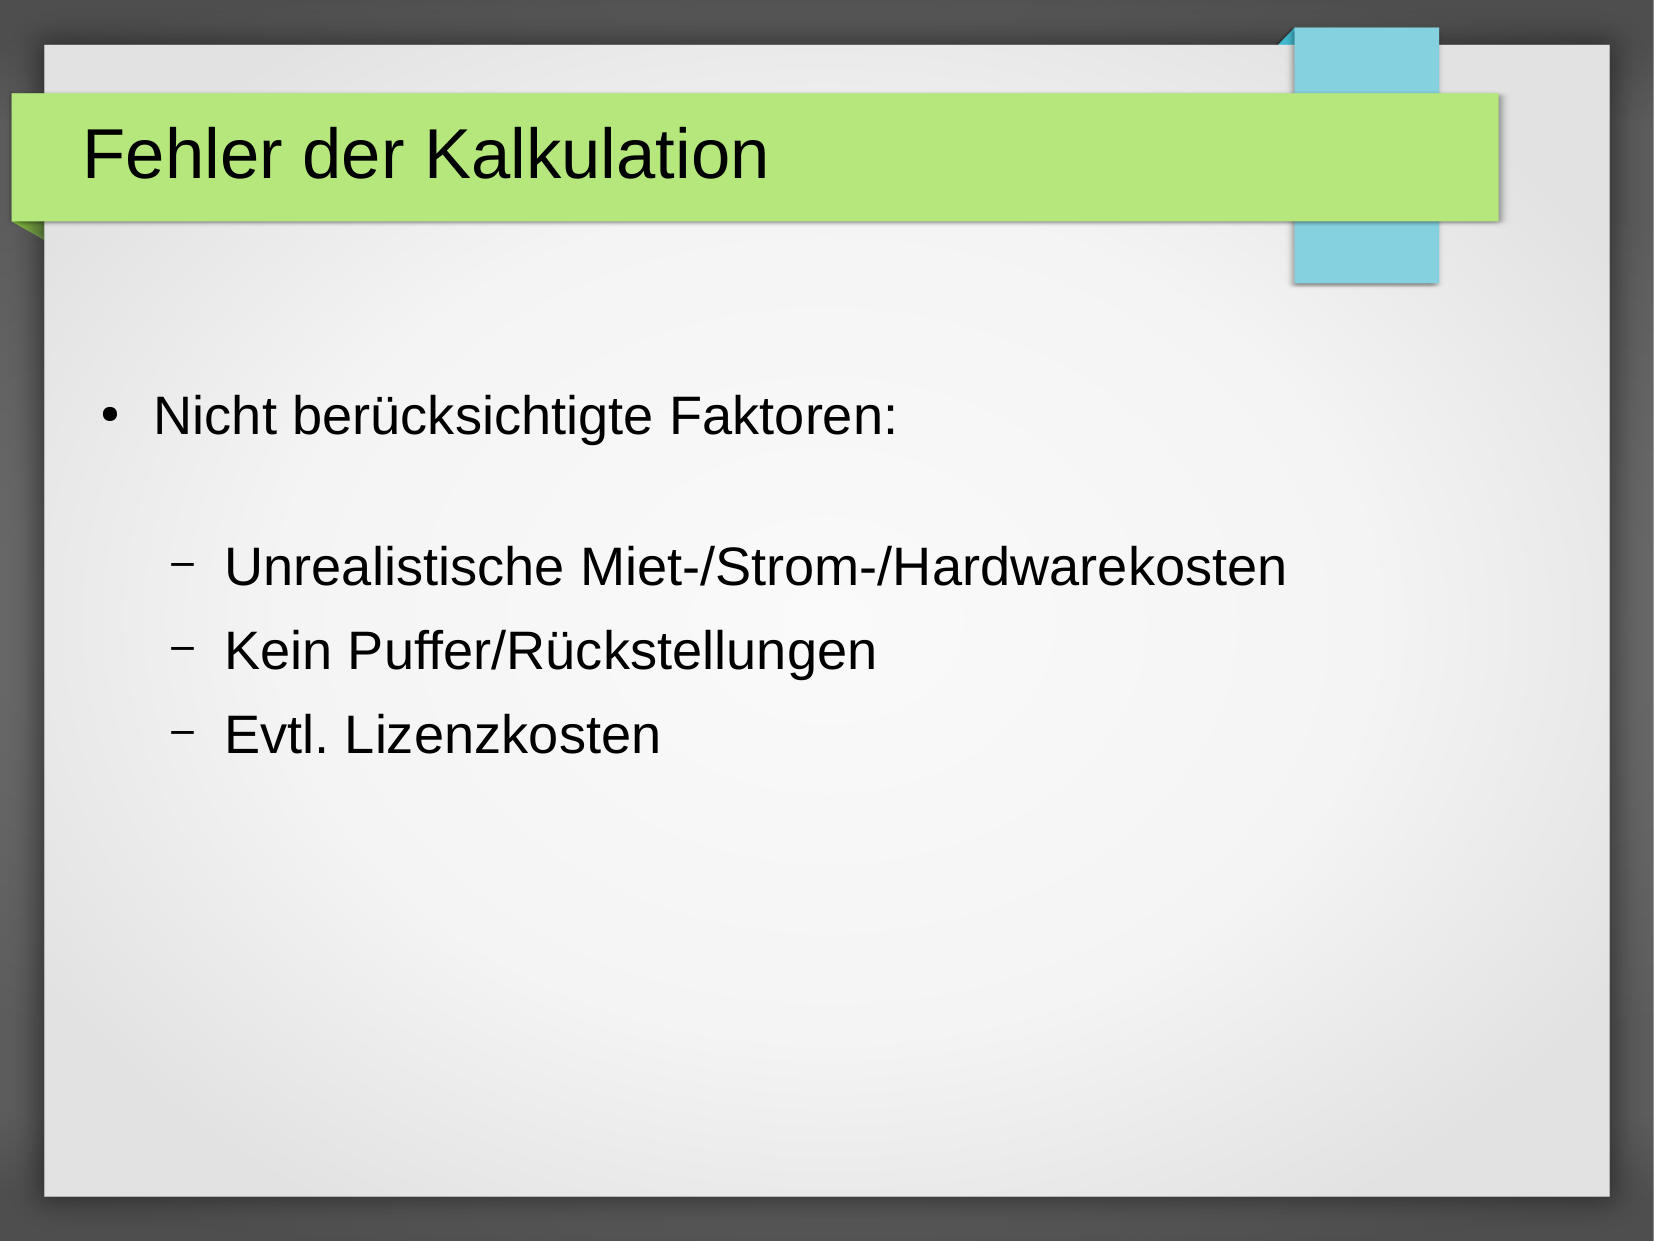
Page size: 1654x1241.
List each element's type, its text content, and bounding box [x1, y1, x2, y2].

title Fehler der Kalkulation [82, 94, 1264, 213]
picture [0, 0, 1654, 1241]
list Nicht berücksichtigte Faktoren: Unrealistische Miet-/Strom-/Hardwarekosten Kein Puffer/Rückstellungen Evtl. Lizenzkosten [82, 295, 1571, 1015]
